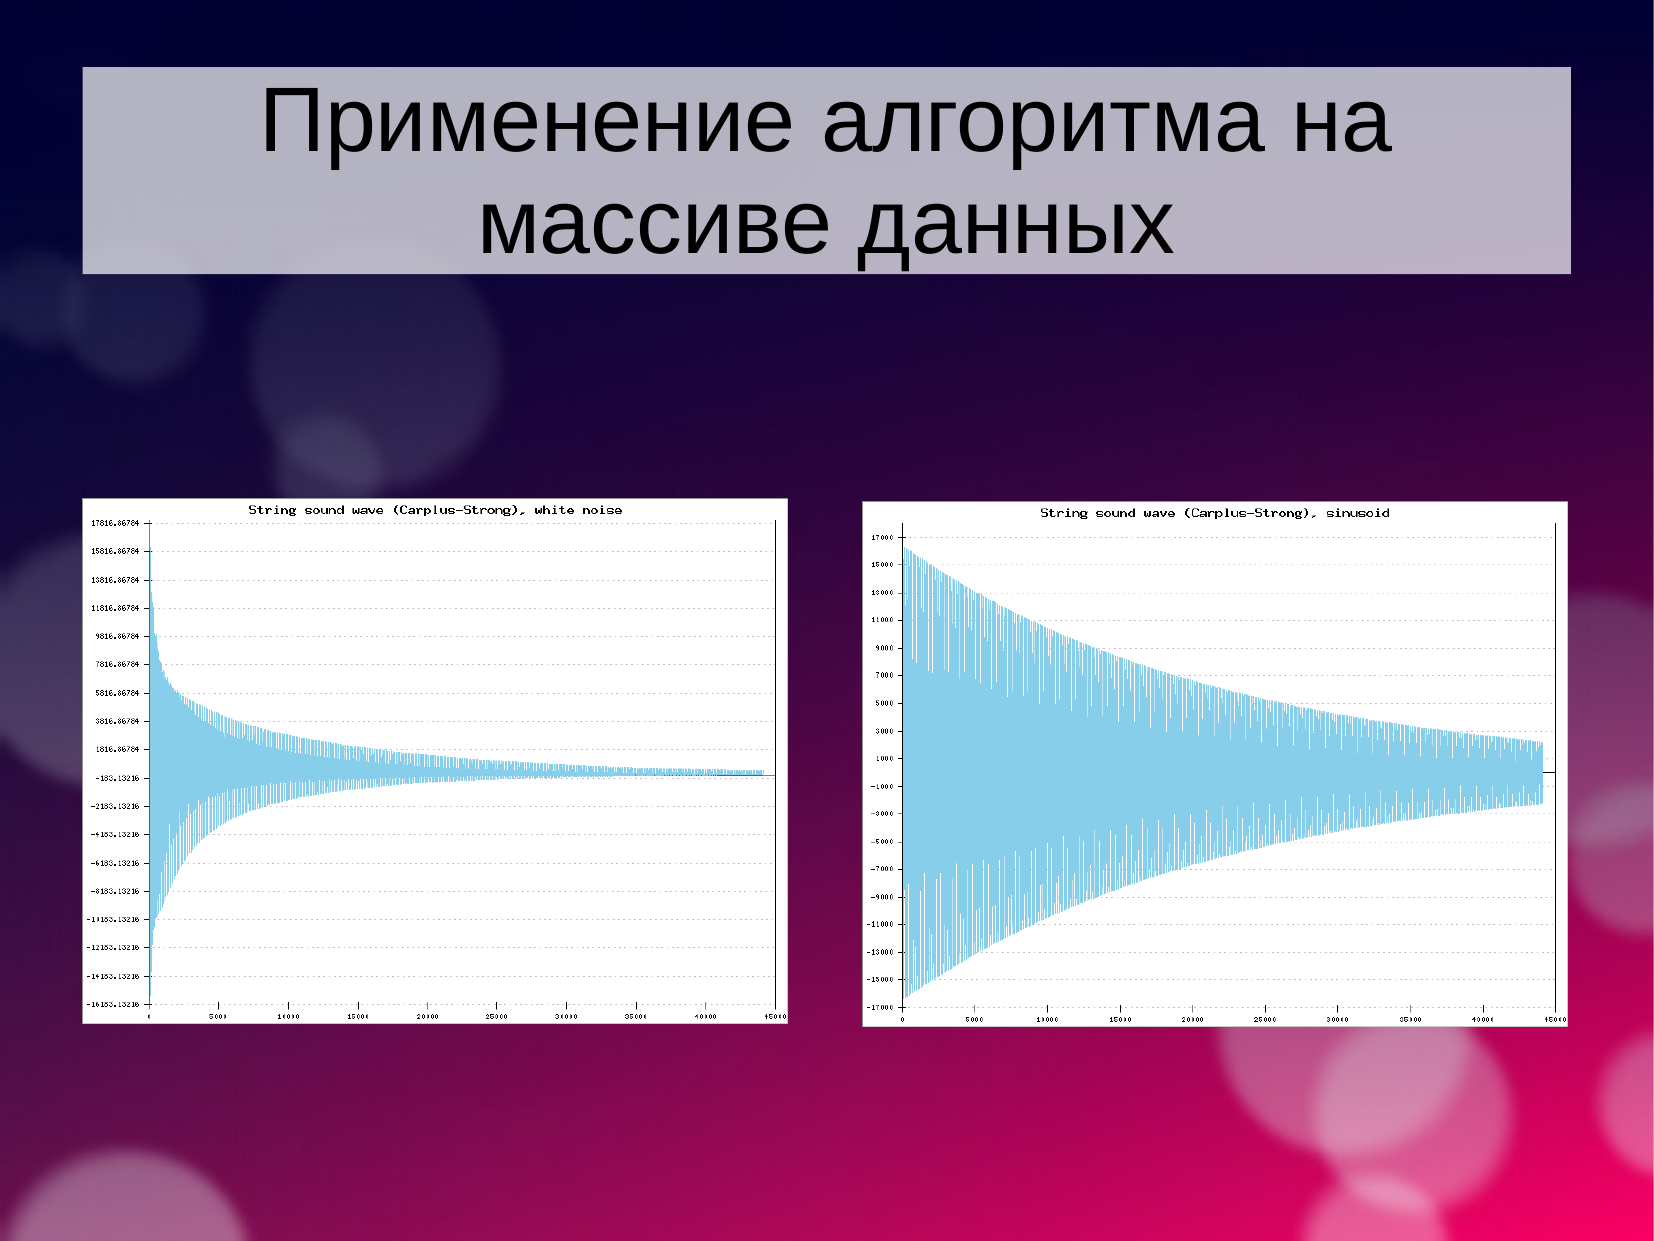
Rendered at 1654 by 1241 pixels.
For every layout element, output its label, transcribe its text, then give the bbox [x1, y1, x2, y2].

title Применение алгоритма на массиве данных [82, 67, 1571, 275]
picture [0, 0, 1654, 1241]
